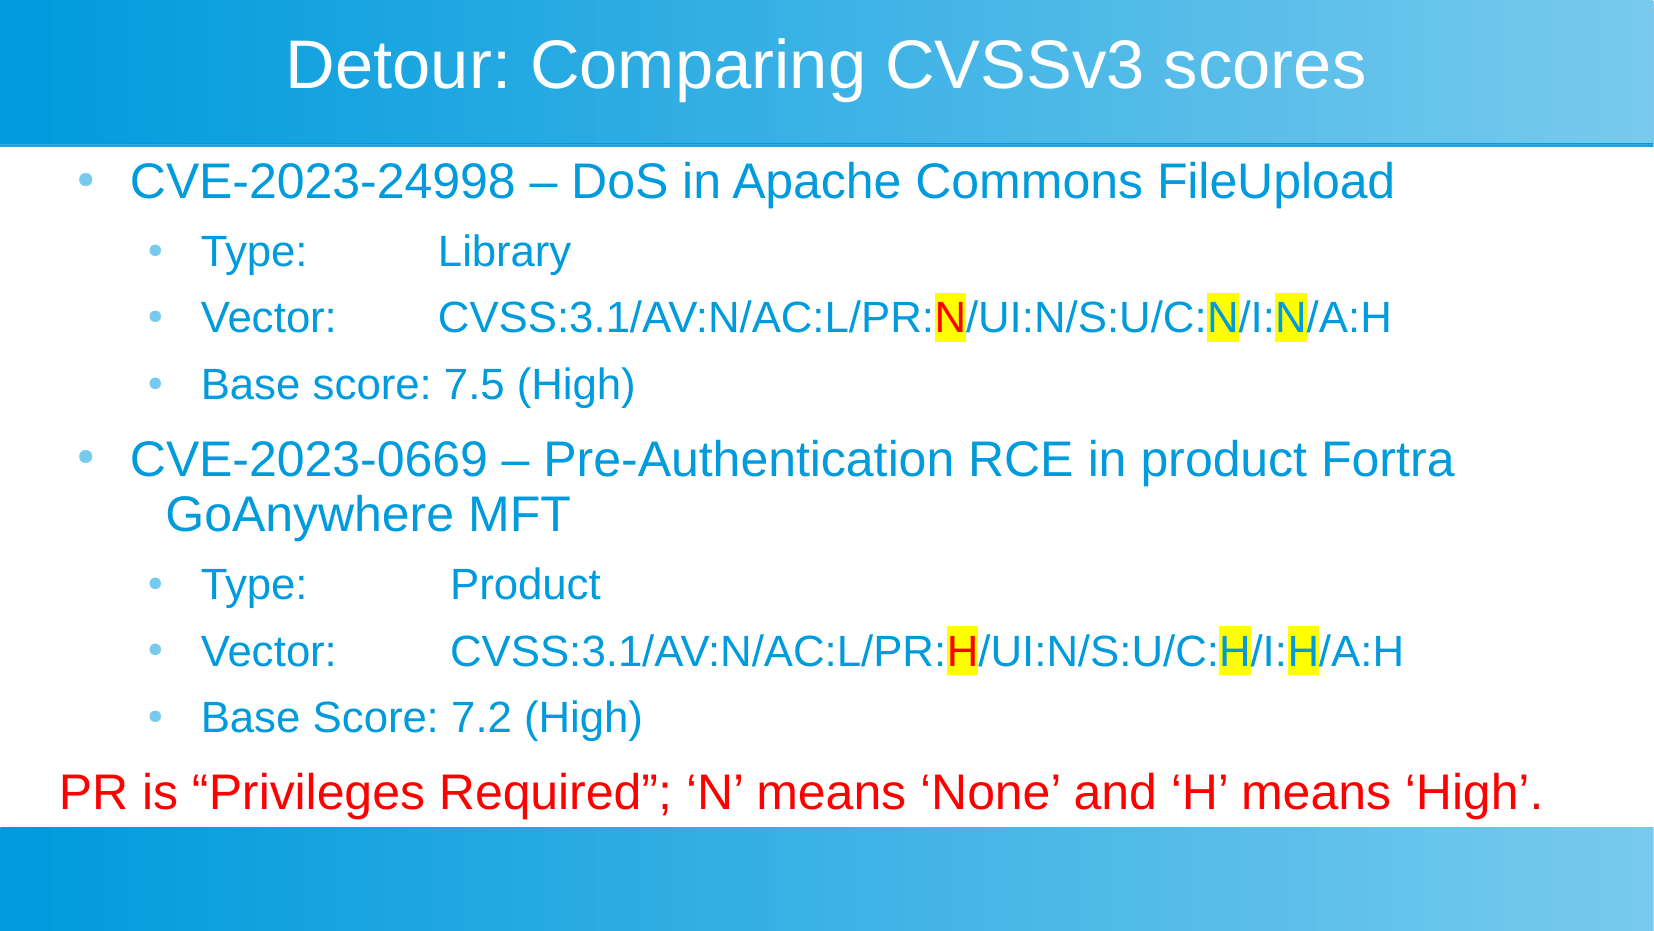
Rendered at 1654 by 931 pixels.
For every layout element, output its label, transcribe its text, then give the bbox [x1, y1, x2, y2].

title Detour: Comparing CVSSv3 scores [59, 8, 1595, 122]
list CVE-2023-24998 – DoS in Apache Commons FileUpload Type: Library Vector: CVSS:3.1/AV:N/AC:L/PR:N/UI:N/S:U/C:N/I:N/A:H Base score: 7.5 (High) CVE-2023-0669 – Pre-Authentication RCE in product Fortra GoAnywhere MFT Type: Product Vector: CVSS:3.1/AV:N/AC:L/PR:H/UI:N/S:U/C:H/I:H/A:H Base Score: 7.2 (High) PR is “Privileges Required”; ‘N’ means ‘None’ and ‘H’ means ‘High’. [59, 153, 1595, 820]
